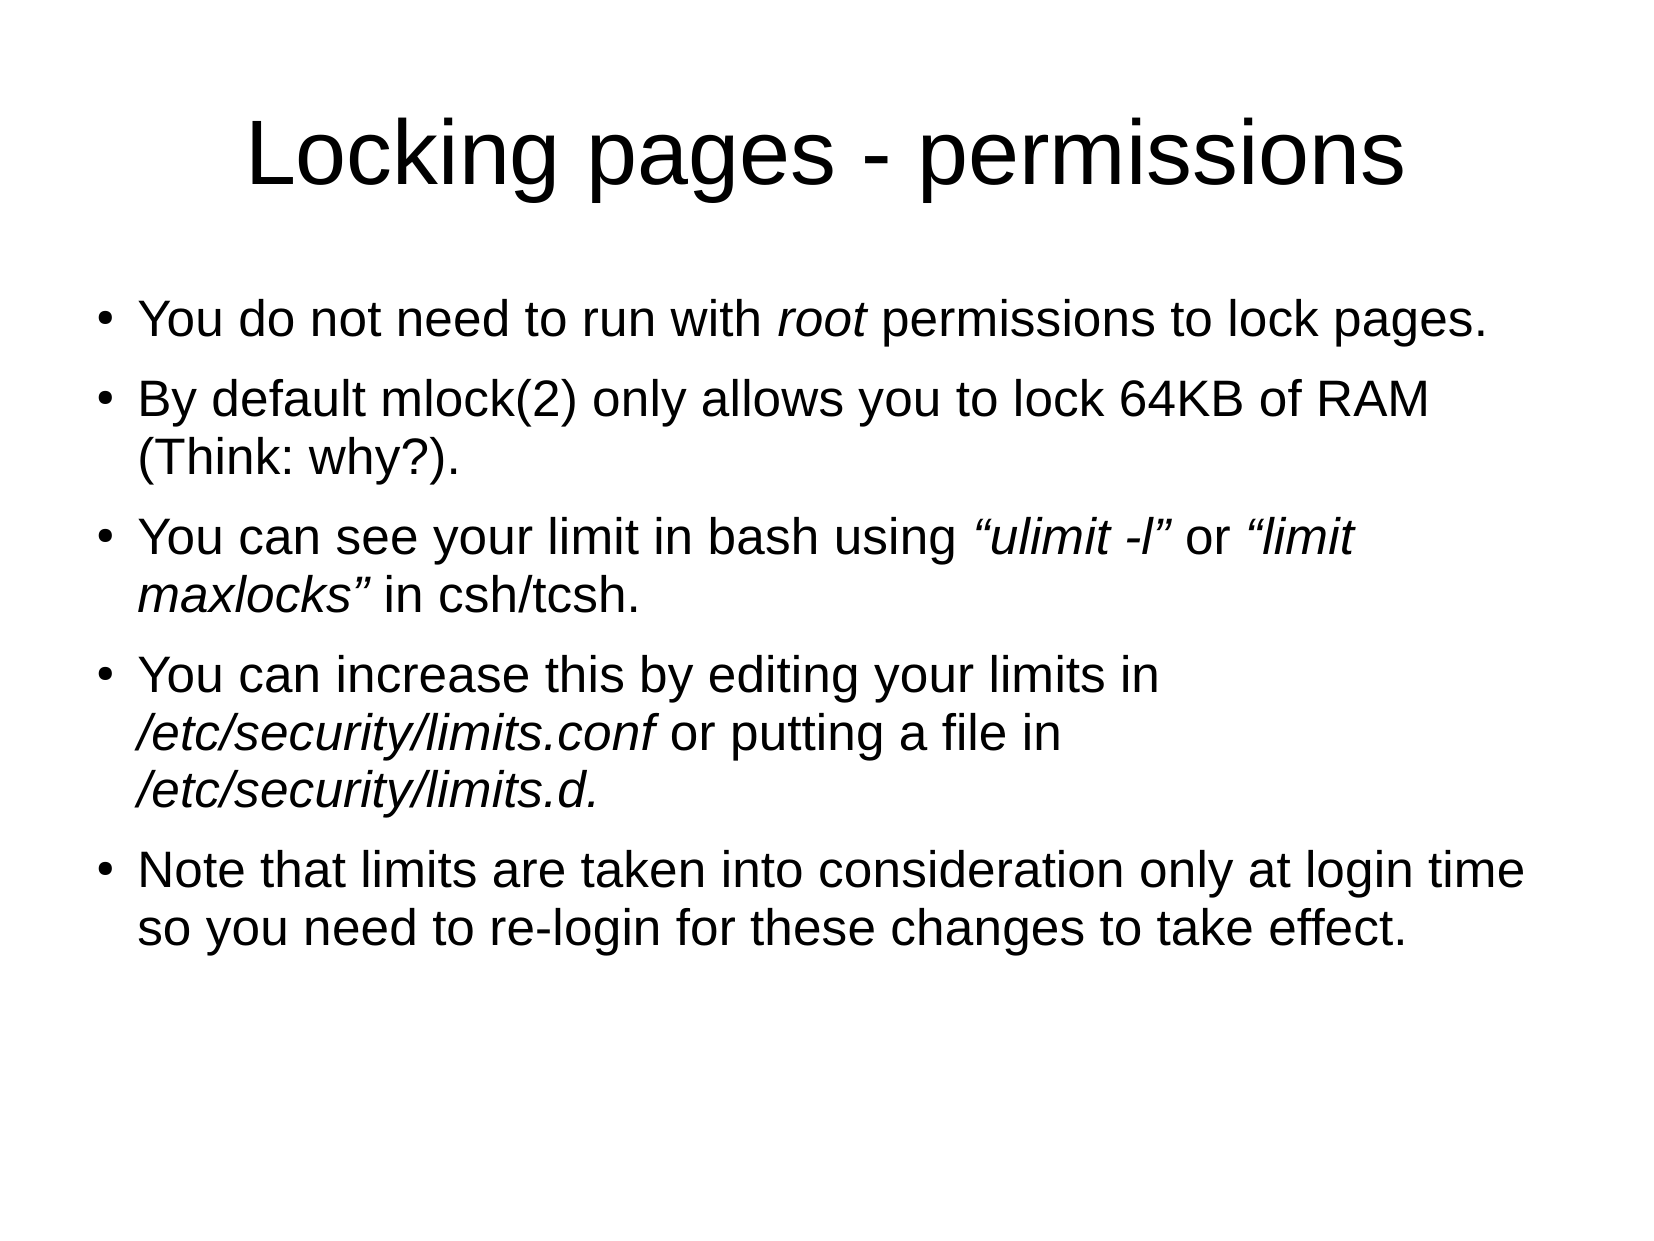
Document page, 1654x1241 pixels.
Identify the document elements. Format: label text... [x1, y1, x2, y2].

list You do not need to run with root permissions to lock pages. By default mlock(2) only allows you to lock 64KB of RAM (Think: why?). You can see your limit in bash using “ulimit -l” or “limit maxlocks” in csh/tcsh. You can increase this by editing your limits in /etc/security/limits.conf or putting a file in /etc/security/limits.d. Note that limits are taken into consideration only at login time so you need to re-login for these changes to take effect. [82, 290, 1538, 1010]
title Locking pages - permissions [82, 49, 1571, 257]
